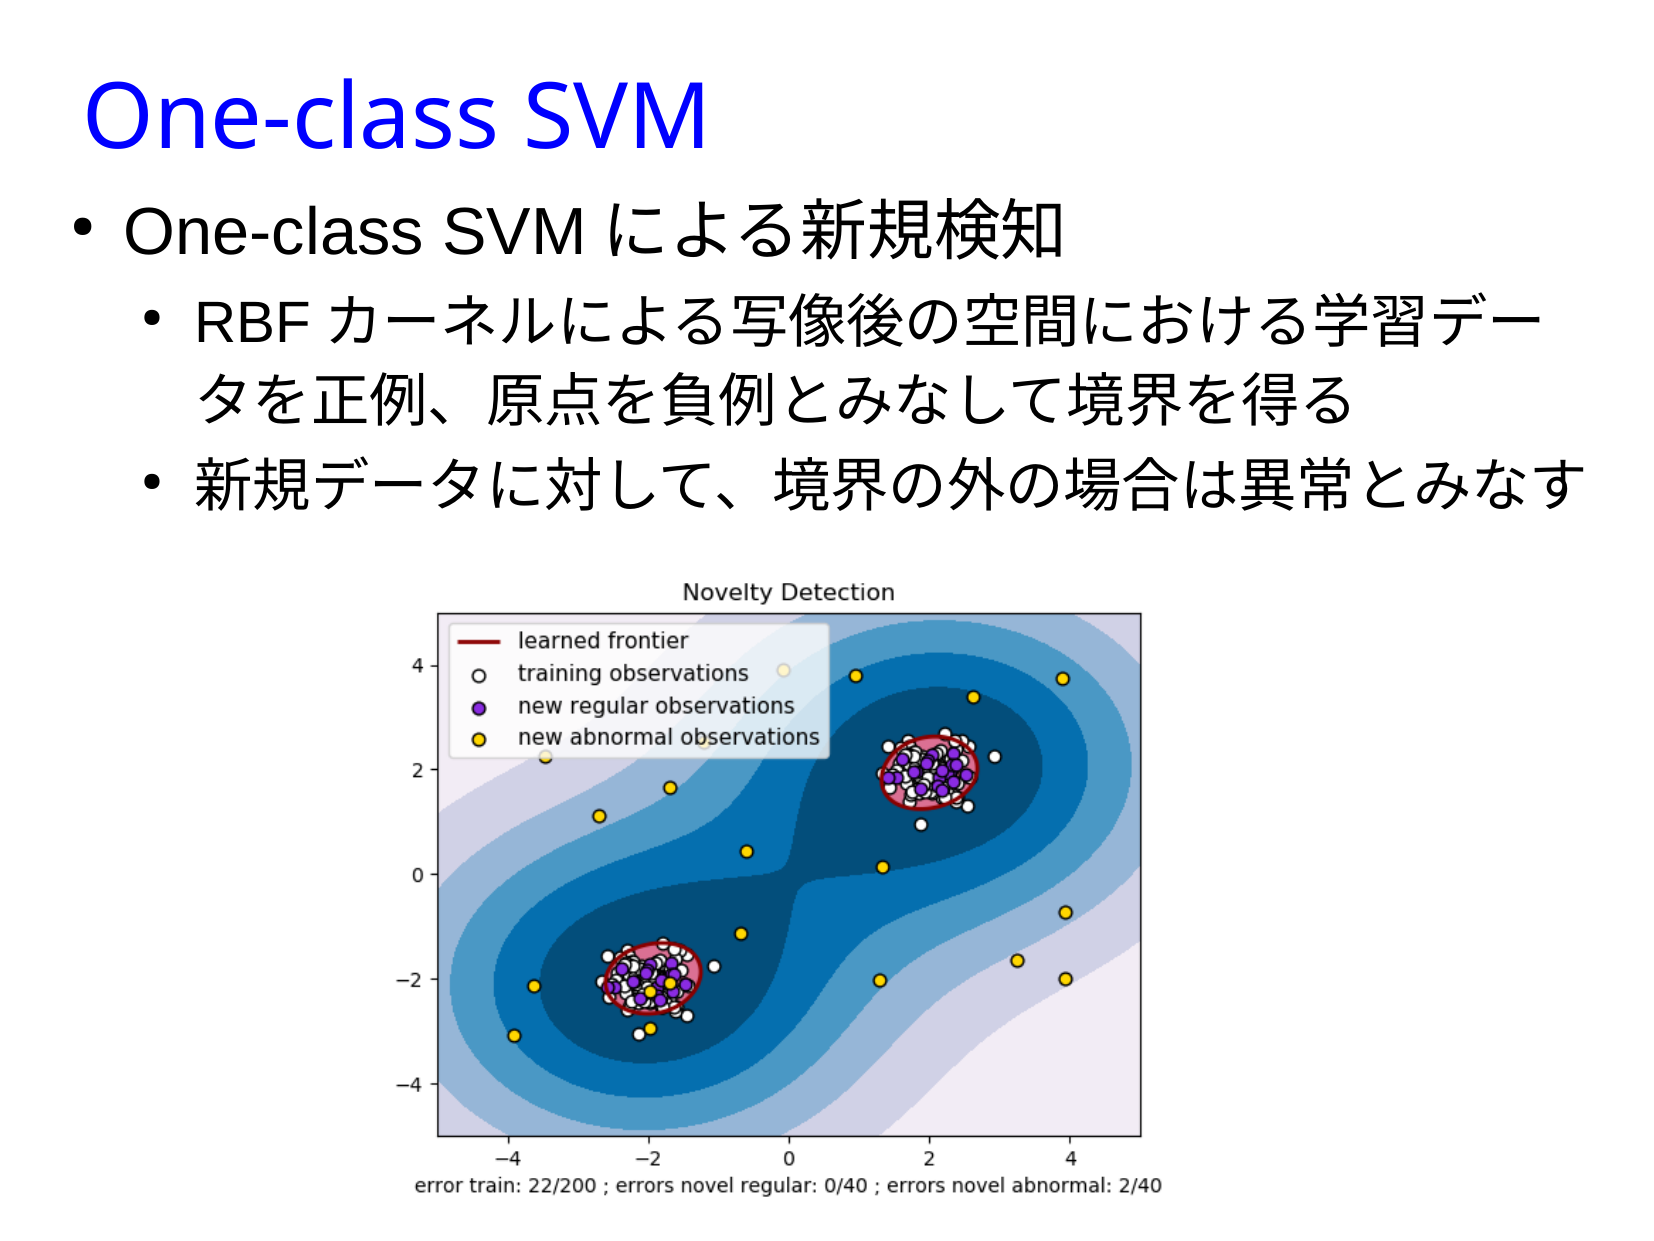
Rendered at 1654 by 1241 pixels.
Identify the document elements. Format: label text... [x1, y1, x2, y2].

list One-class SVMによる新規検知 RBFカーネルによる写像後の空間における学習データを正例、原点を負例とみなして境界を得る 新規データに対して、境界の外の場合は異常とみなす [53, 183, 1595, 1093]
title One-class SVM [82, 44, 1571, 183]
picture [324, 1093, 1231, 1211]
